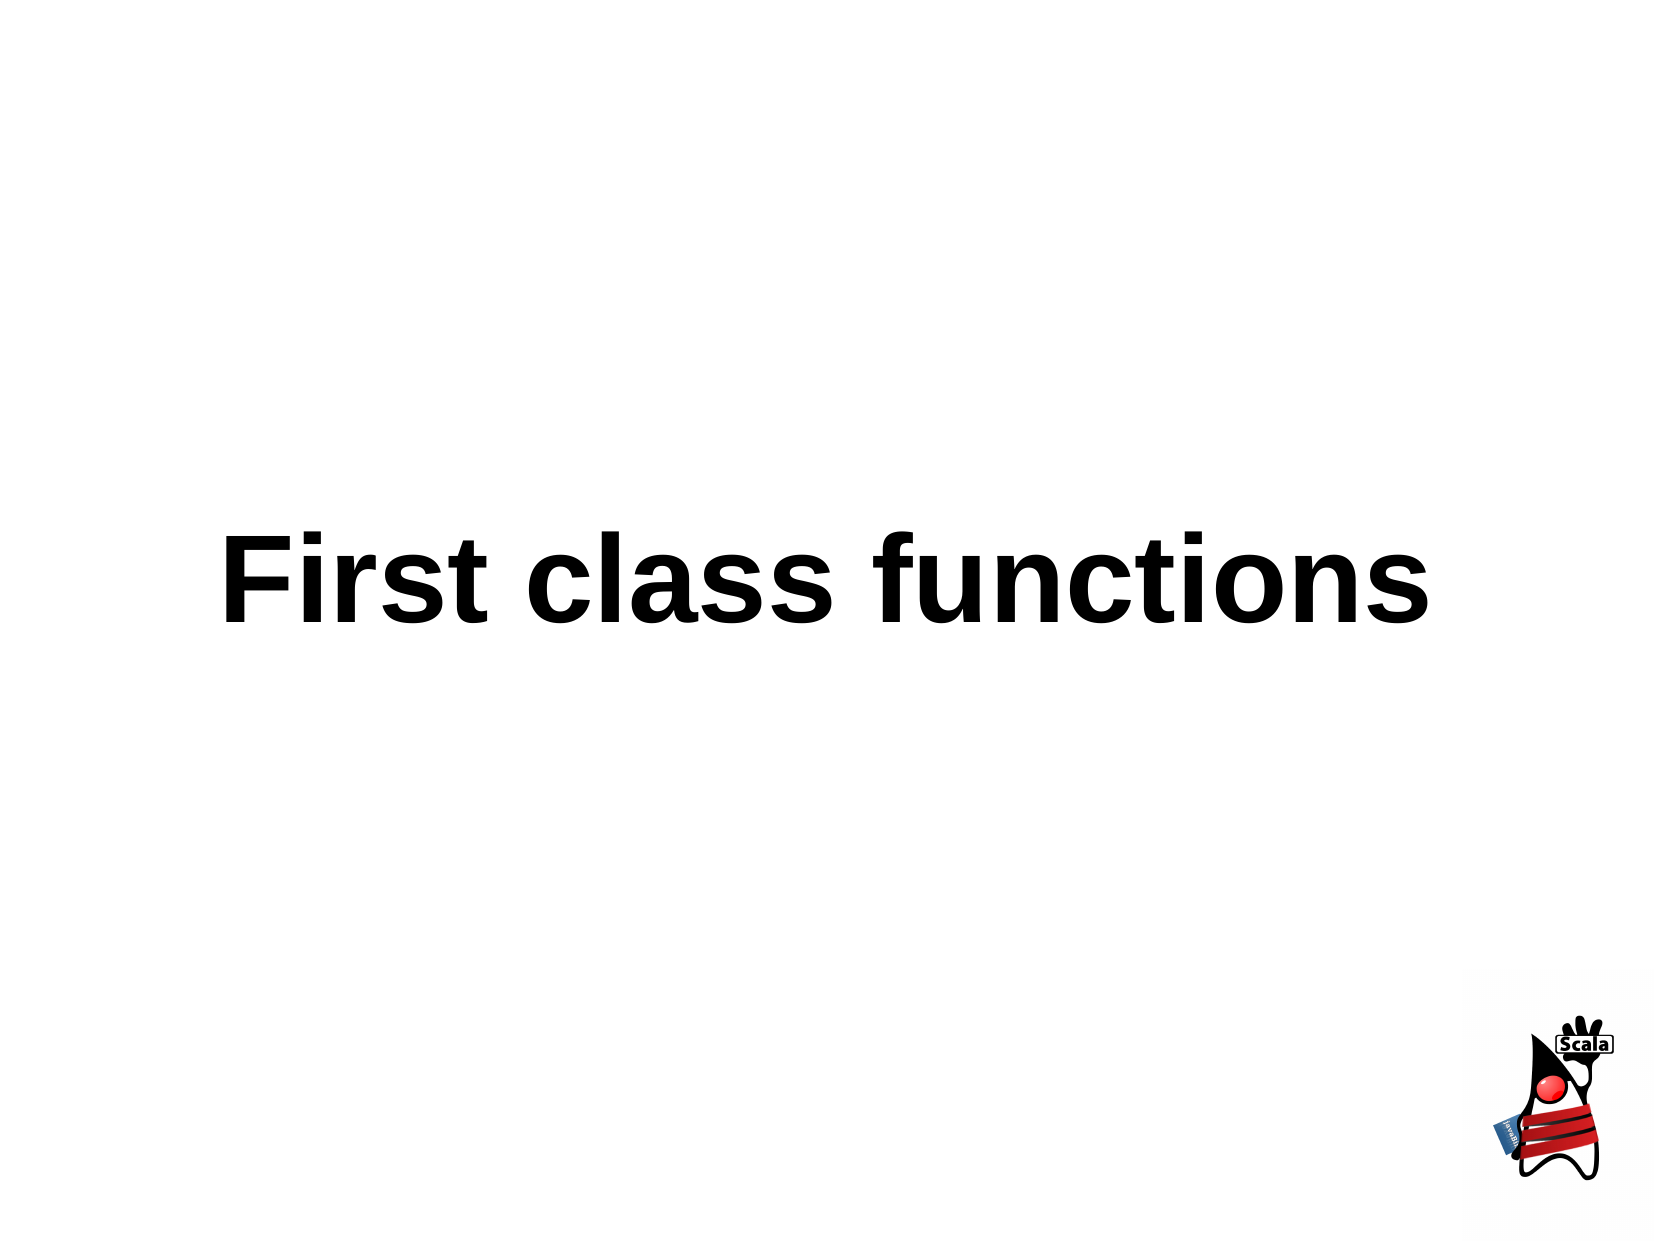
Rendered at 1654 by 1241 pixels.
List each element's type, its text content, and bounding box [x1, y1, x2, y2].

picture [1462, 969, 1654, 1241]
subtitle First class functions [82, 49, 1571, 1109]
